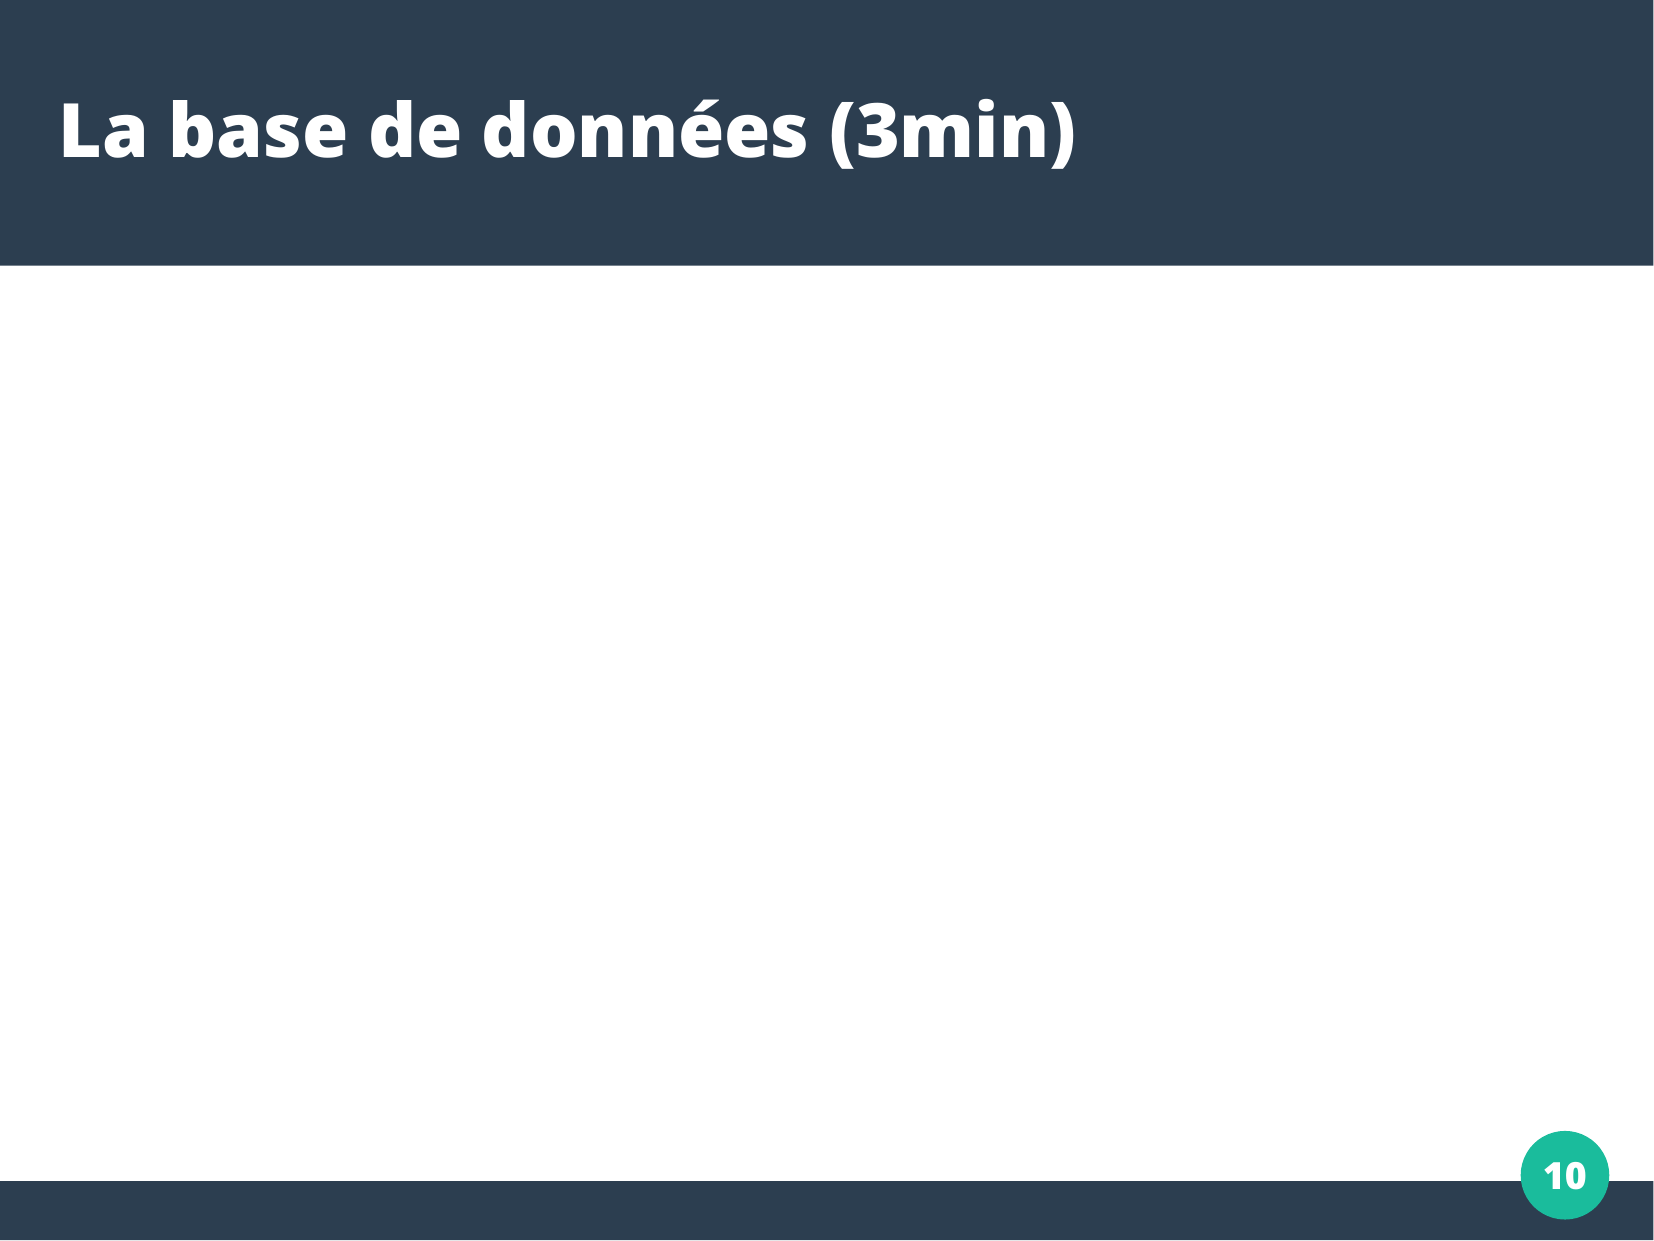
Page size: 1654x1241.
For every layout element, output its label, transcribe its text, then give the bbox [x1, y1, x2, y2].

title La base de données (3min) [59, 49, 1595, 207]
